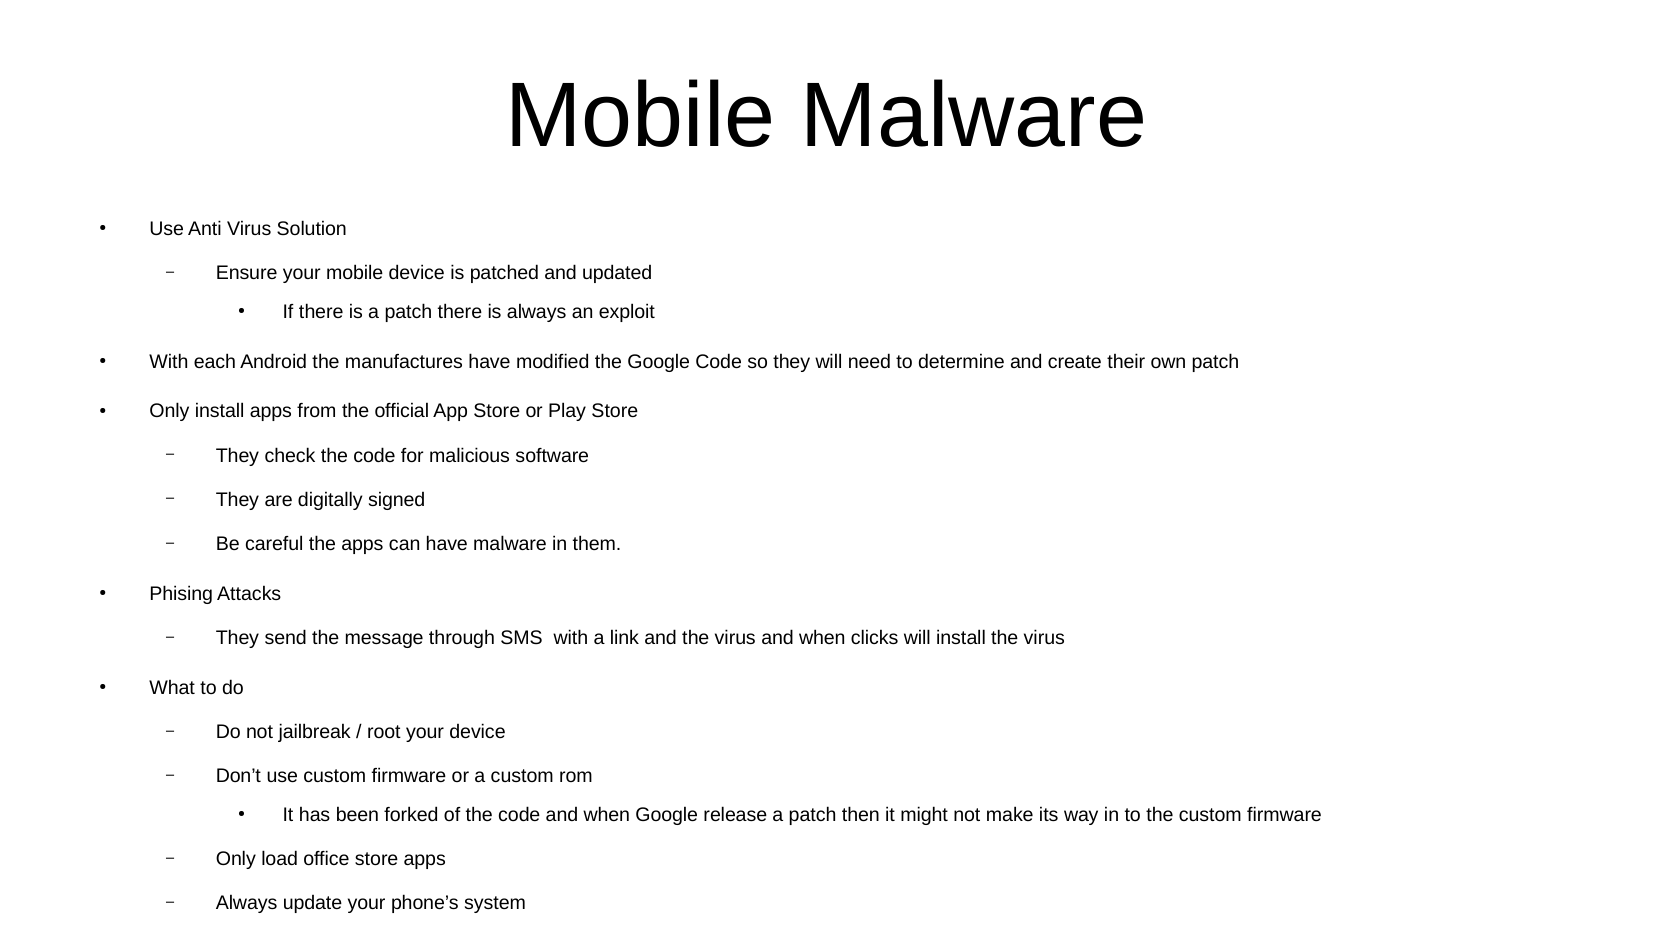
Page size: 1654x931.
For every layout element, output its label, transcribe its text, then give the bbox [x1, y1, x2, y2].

title Mobile Malware [82, 37, 1571, 193]
list Use Anti Virus Solution Ensure your mobile device is patched and updated If there is a patch there is always an exploit With each Android the manufactures have modified the Google Code so they will need to determine and create their own patch Only install apps from the official App Store or Play Store They check the code for malicious software They are digitally signed Be careful the apps can have malware in them. Phising Attacks They send the message through SMS with a link and the virus and when clicks will install the virus What to do Do not jailbreak / root your device Don’t use custom firmware or a custom rom It has been forked of the code and when Google release a patch then it might not make its way in to the custom firmware Only load office store apps Always update your phone’s system [82, 217, 1621, 916]
